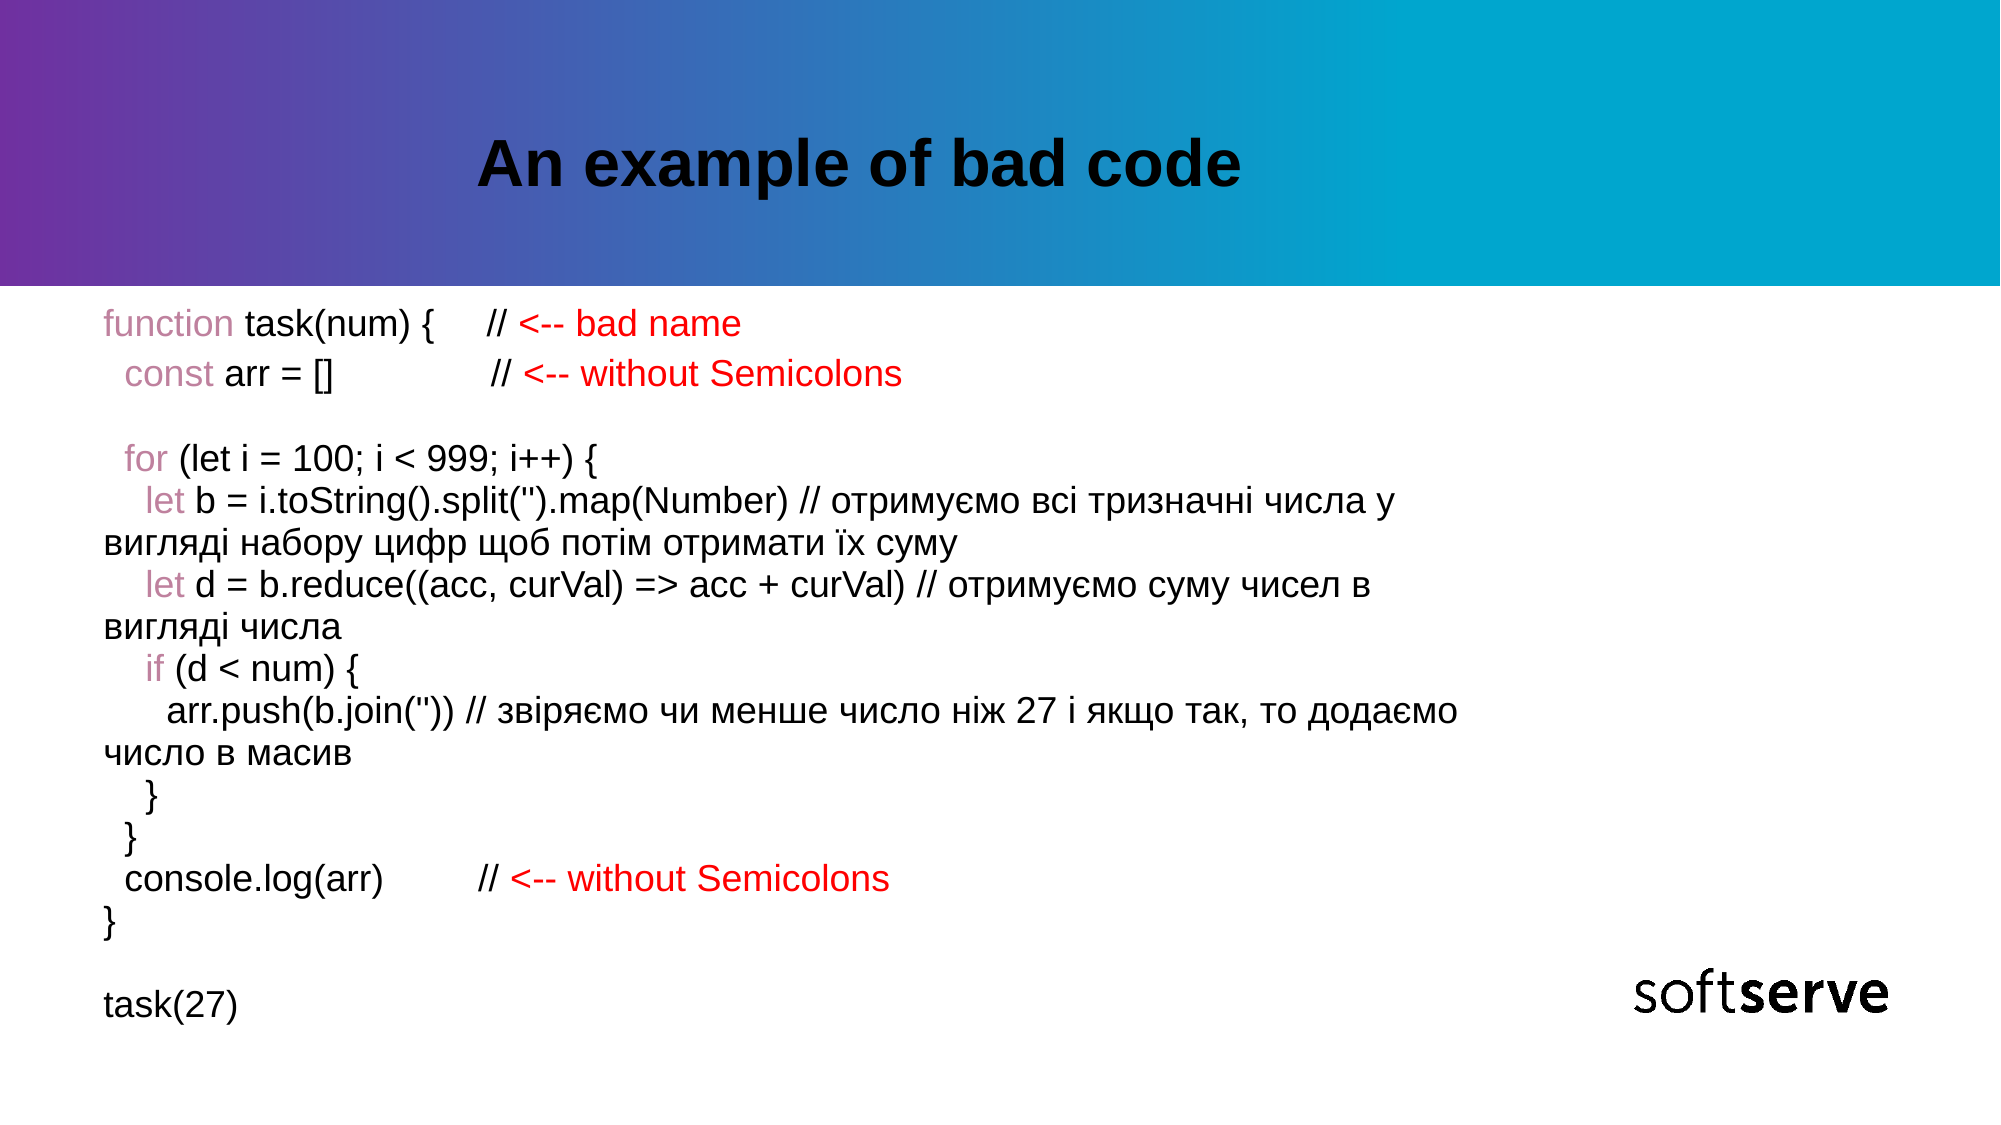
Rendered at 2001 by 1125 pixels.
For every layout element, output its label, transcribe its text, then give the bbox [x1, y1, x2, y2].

text_box An example of bad code [295, 118, 1388, 208]
picture [1634, 968, 1888, 1013]
text_box function task(num) { // <-- bad name const arr = [] // <-- without Semicolons for (let i = 100; i < 999; i++) { let b = i.toString().split('').map(Number) // отримуємо всі тризначні числа у вигляді набору цифр щоб потім отримати їх суму let d = b.reduce((acc, curVal) => acc + curVal) // отримуємо суму чисел в вигляді числа if (d < num) { arr.push(b.join('')) // звіряємо чи менше число ніж 27 і якщо так, то додаємо число в масив } } console.log(arr) // <-- without Semicolons } task(27) [88, 295, 1506, 1083]
